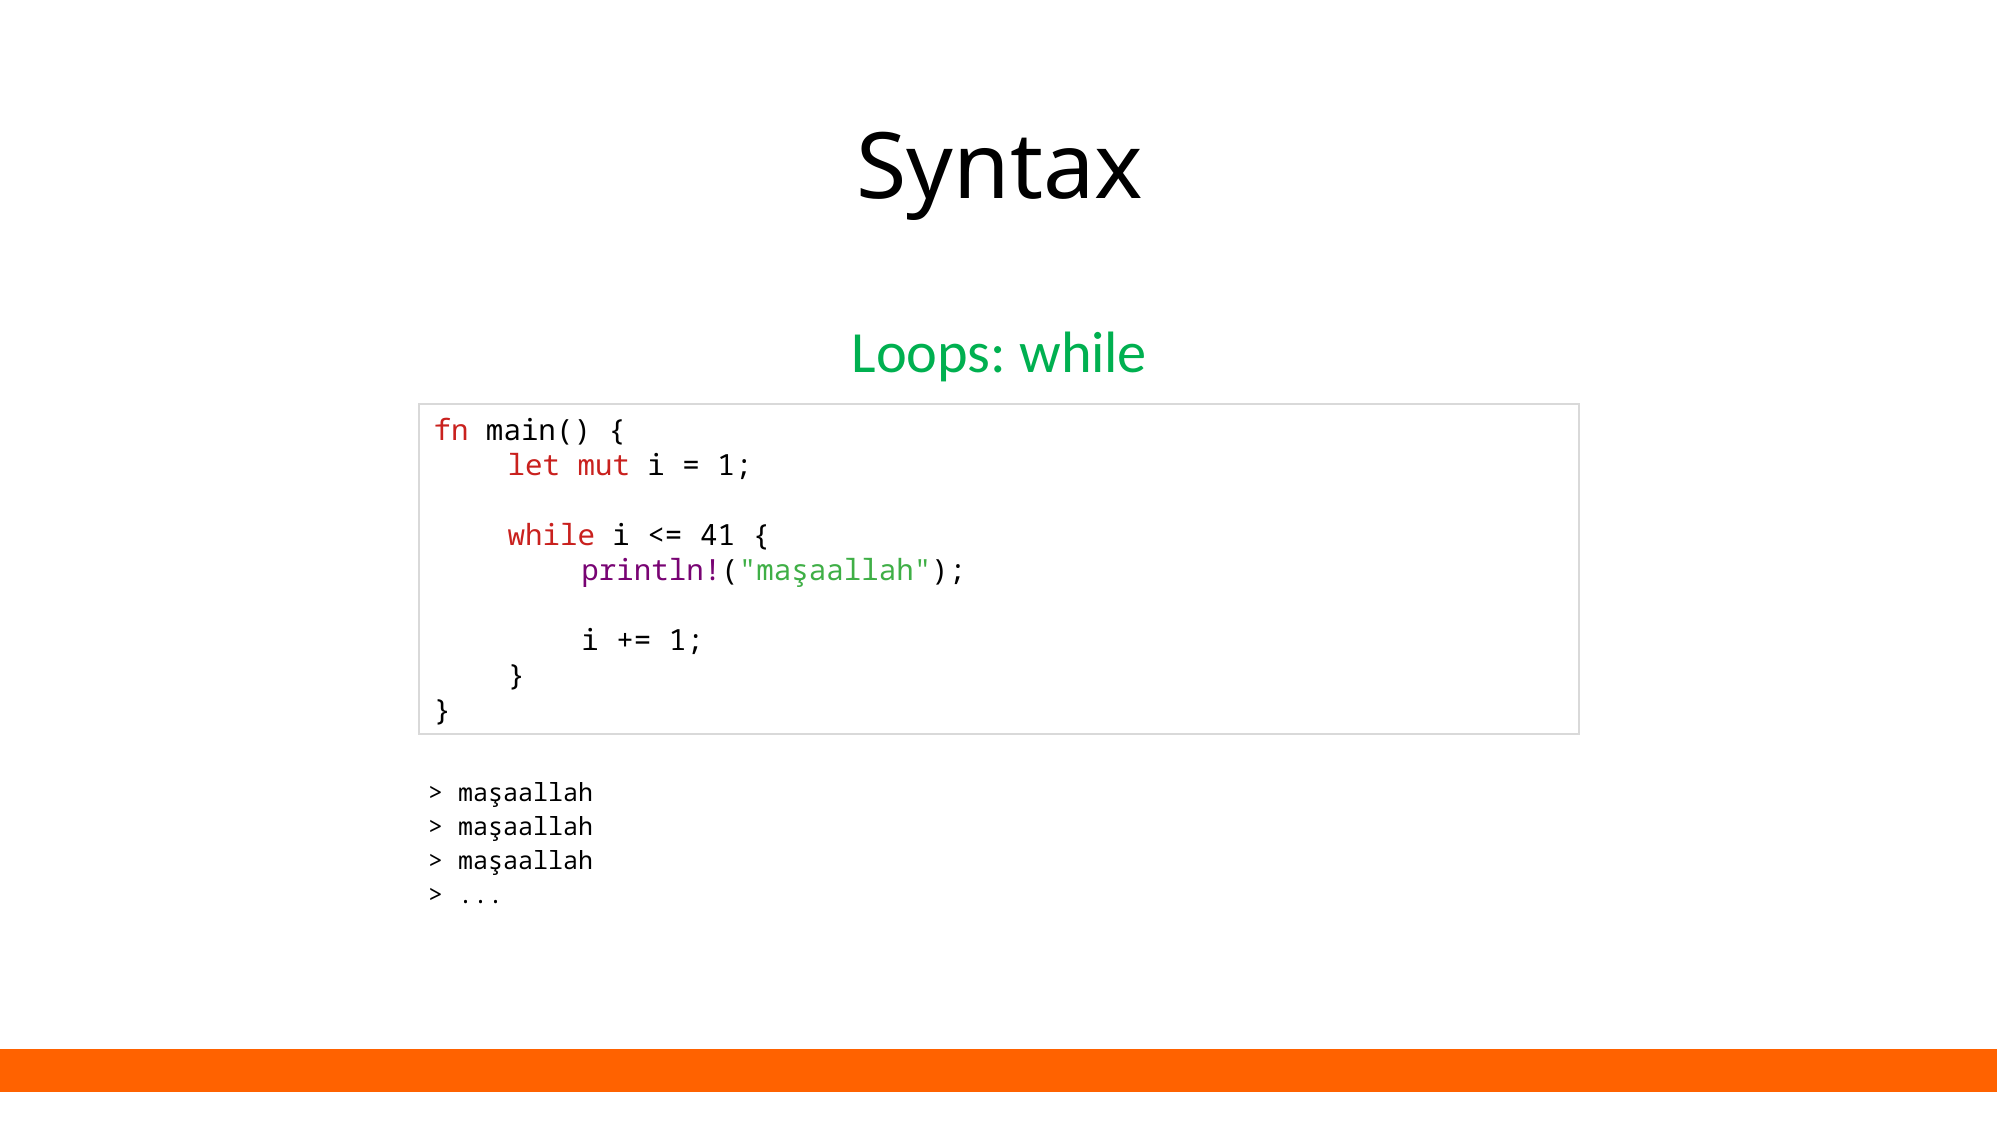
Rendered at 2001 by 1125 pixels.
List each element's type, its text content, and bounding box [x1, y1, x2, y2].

text_box [0, 1049, 1997, 1092]
list Loops: while [420, 314, 1579, 403]
title Syntax [137, 59, 1863, 278]
text_box fn main() { let mut i = 1; while i <= 41 { println!("maşaallah"); i += 1; } } [418, 404, 1579, 734]
text_box > maşaallah > maşaallah > maşaallah > ... [413, 767, 1477, 883]
